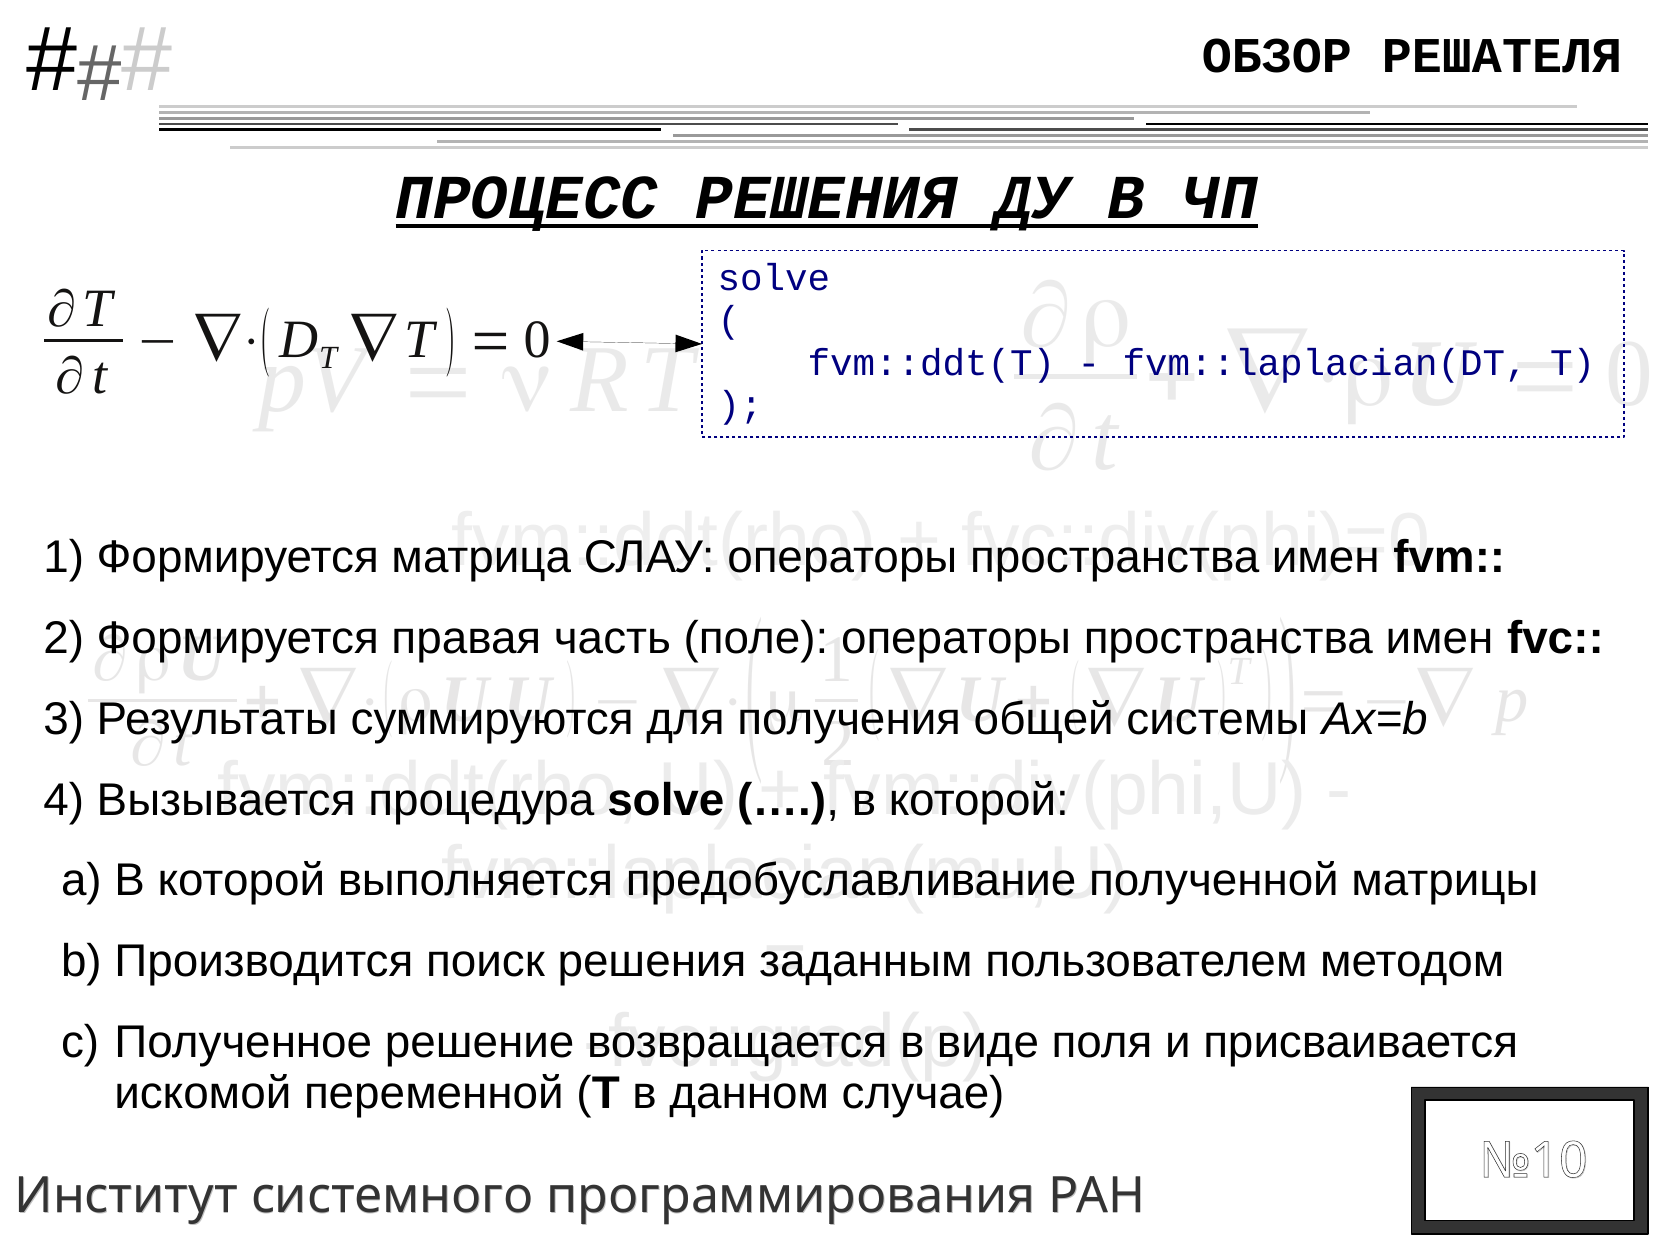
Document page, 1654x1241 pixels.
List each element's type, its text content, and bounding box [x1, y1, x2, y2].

title ПРОЦЕСС РЕШЕНИЯ ДУ В ЧП [0, 147, 1654, 257]
text_box solve ( fvm::ddt(T) - fvm::laplacian(DT, T) ); [702, 250, 1625, 438]
chart [35, 277, 557, 406]
text_box 1) Формируется матрица СЛАУ: операторы пространства имен fvm:: 2) Формируется правая часть (поле): операторы пространства имен fvc:: 3) Результаты суммируются для получения общей системы Ax=b 4) Вызывается процедура solve (….), в которой: В которой выполняется предобуславливание полученной матрицы Производится поиск решения заданным пользователем методом Полученное решение возвращается в виде поля и присваивается искомой переменной (T в данном случае) [43, 531, 1625, 1119]
